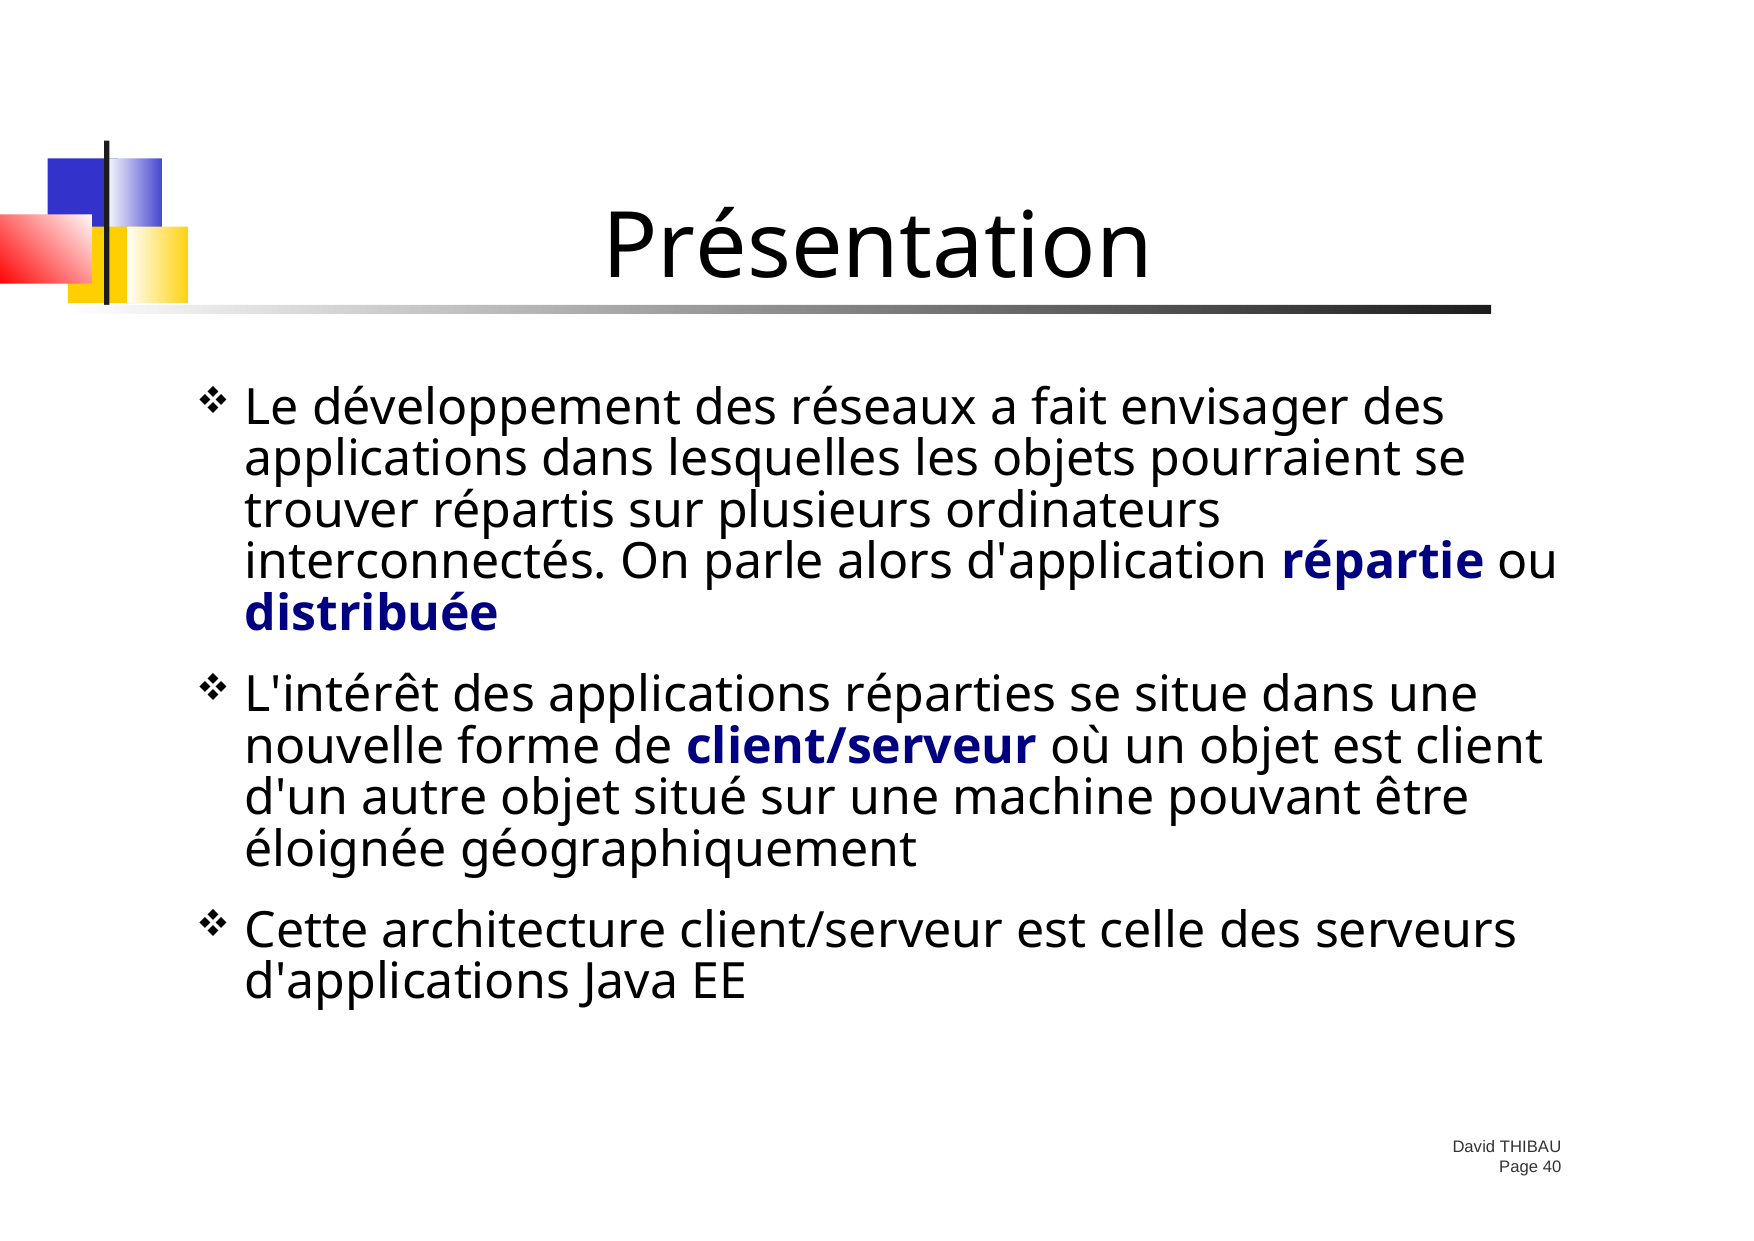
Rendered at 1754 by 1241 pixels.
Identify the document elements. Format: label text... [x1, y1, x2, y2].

title Présentation [179, 190, 1577, 301]
list Le développement des réseaux a fait envisager des applications dans lesquelles les objets pourraient se trouver répartis sur plusieurs ordinateurs interconnectés. On parle alors d'application répartie ou distribuée L'intérêt des applications réparties se situe dans une nouvelle forme de client/serveur où un objet est client d'un autre objet situé sur une machine pouvant être éloignée géographiquement Cette architecture client/serveur est celle des serveurs d'applications Java EE [179, 382, 1595, 1140]
